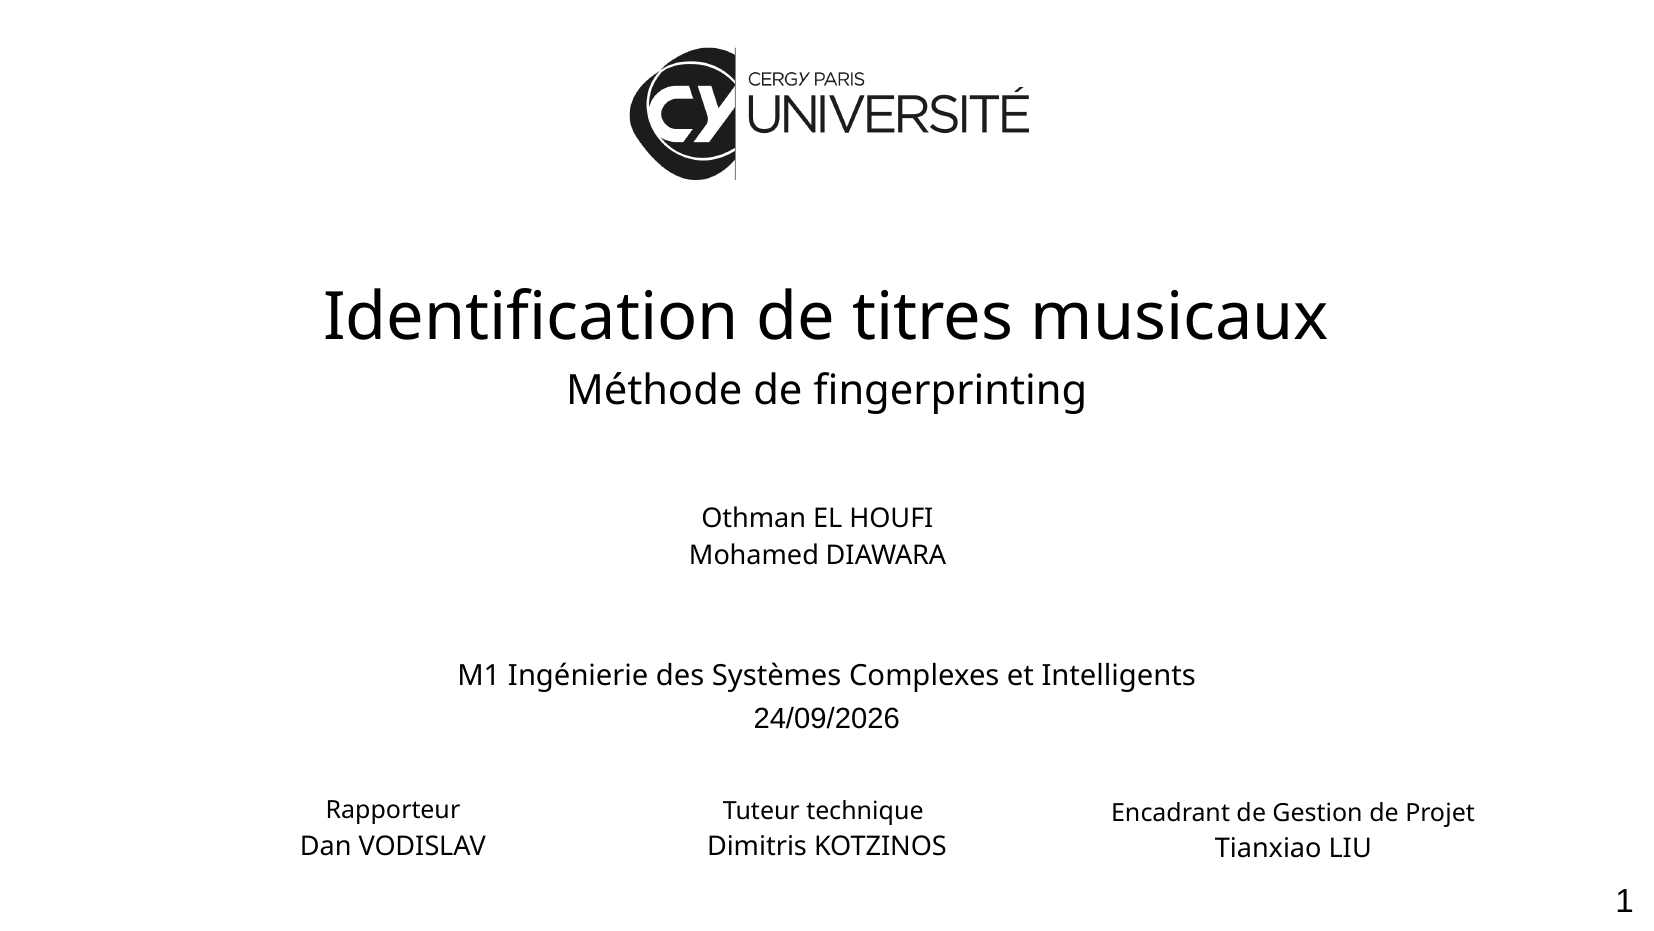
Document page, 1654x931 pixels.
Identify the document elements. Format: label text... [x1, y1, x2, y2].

text_box M1 Ingénierie des Systèmes Complexes et Intelligents [417, 646, 1237, 742]
text_box Identification de titres musicaux Méthode de fingerprinting [286, 261, 1367, 515]
text_box Rapporteur Dan VODISLAV [155, 784, 589, 874]
text_box 16/06/2021 [734, 694, 920, 743]
text_box <number> [1020, 874, 1649, 931]
text_box Othman EL HOUFI Mohamed DIAWARA [570, 491, 1066, 580]
text_box Tuteur technique Dimitris KOTZINOS [589, 784, 1064, 874]
picture [625, 45, 1029, 180]
text_box Encadrant de Gestion de Projet Tianxiao LIU [1071, 784, 1516, 874]
